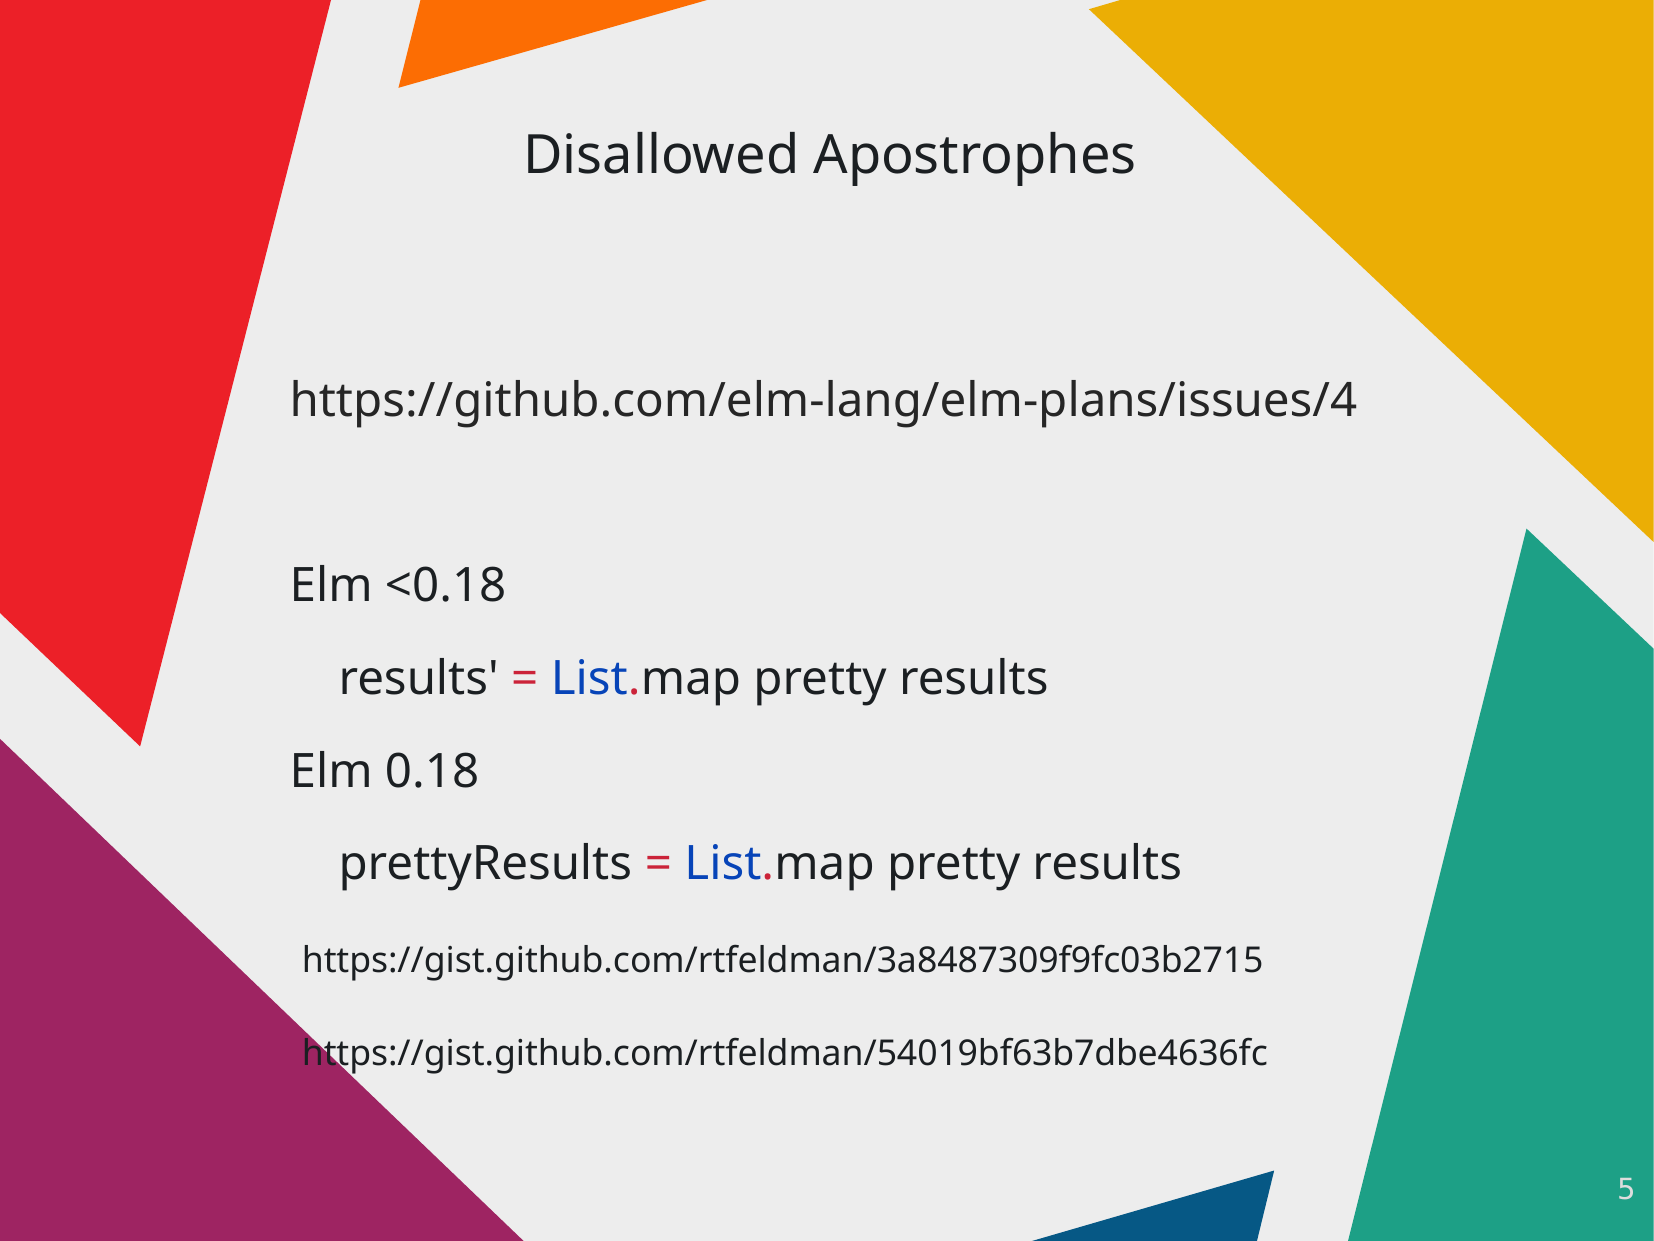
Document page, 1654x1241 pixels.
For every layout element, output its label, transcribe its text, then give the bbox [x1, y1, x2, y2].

list https://github.com/elm-lang/elm-plans/issues/4 Elm <0.18 results' = List.map pretty results Elm 0.18 prettyResults = List.map pretty results https://gist.github.com/rtfeldman/3a8487309f9fc03b2715 https://gist.github.com/rtfeldman/54019bf63b7dbe4636fc [289, 290, 1372, 1090]
title Disallowed Apostrophes [289, 49, 1372, 257]
